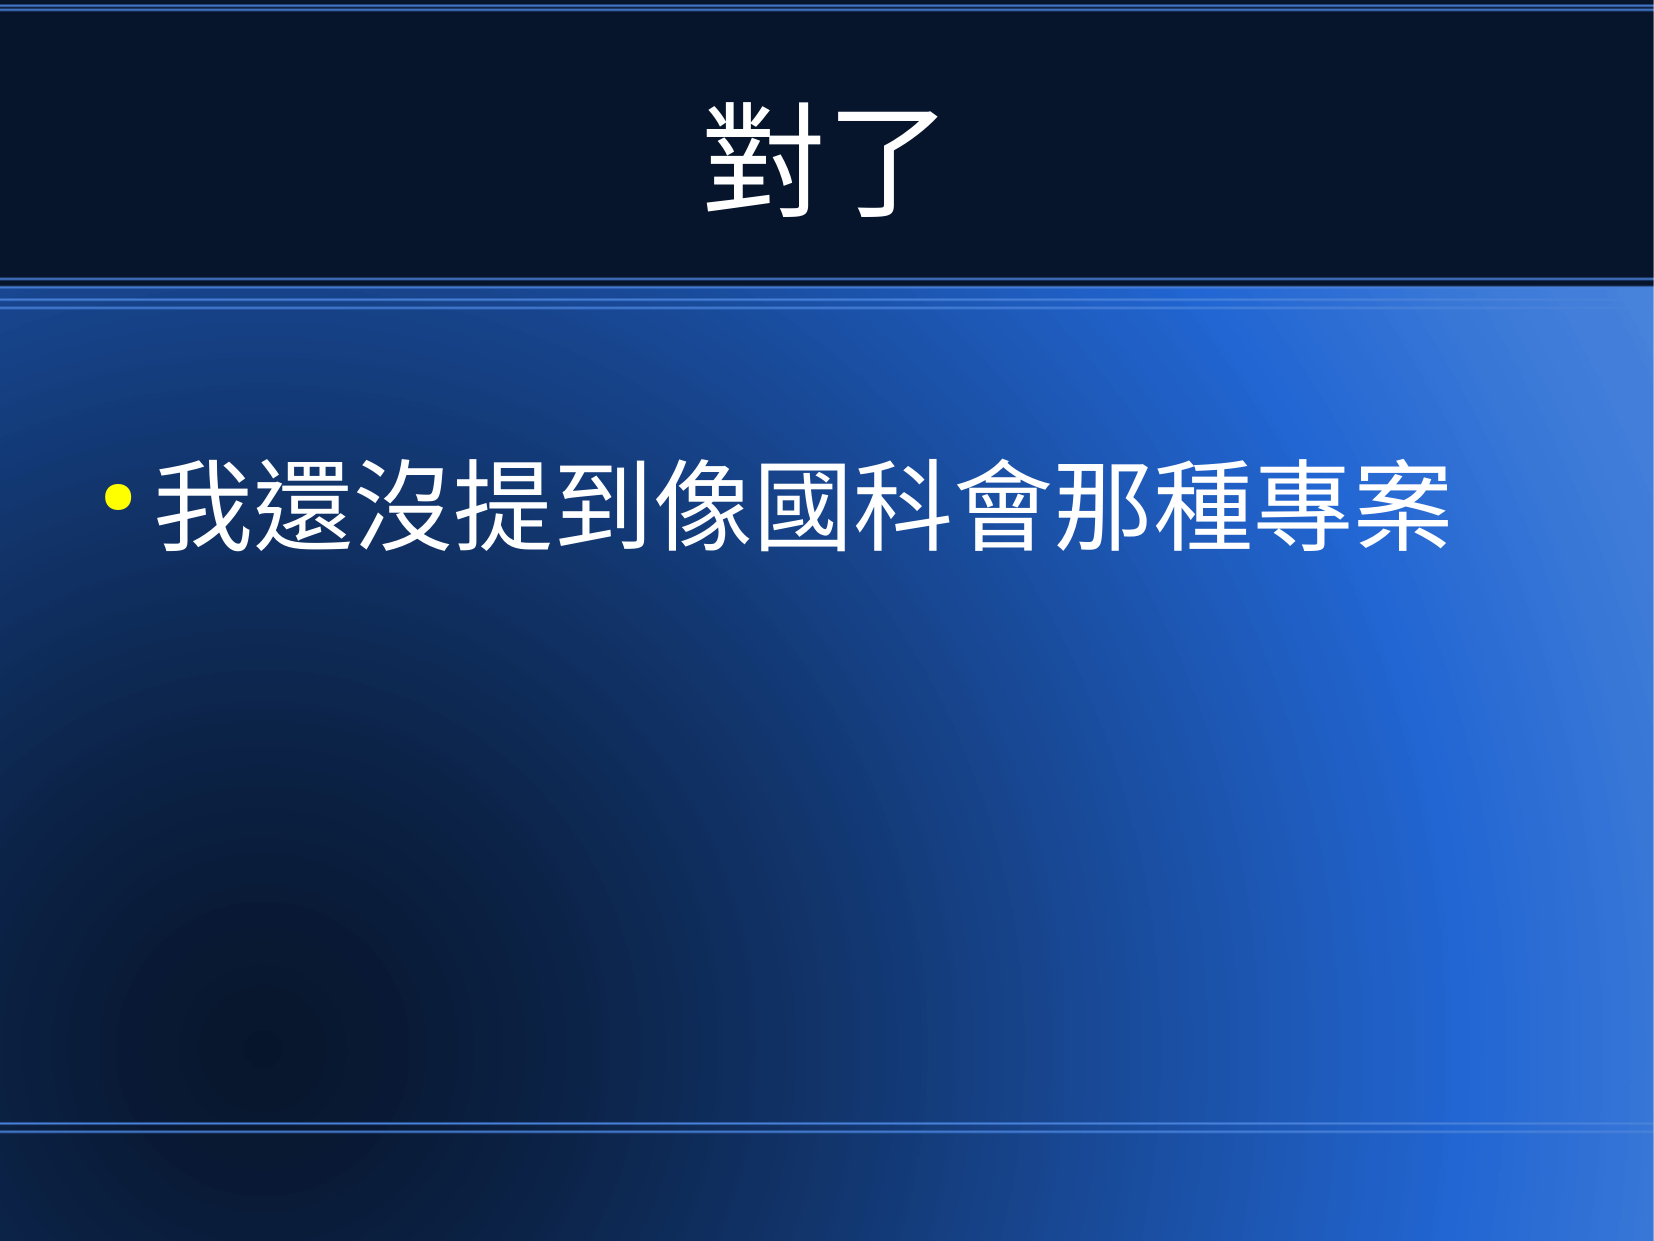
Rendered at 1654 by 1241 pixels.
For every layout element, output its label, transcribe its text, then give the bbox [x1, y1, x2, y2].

picture [0, 0, 1654, 1241]
title 對了 [82, 49, 1571, 257]
list 我還沒提到像國科會那種專案 [82, 355, 1571, 1241]
